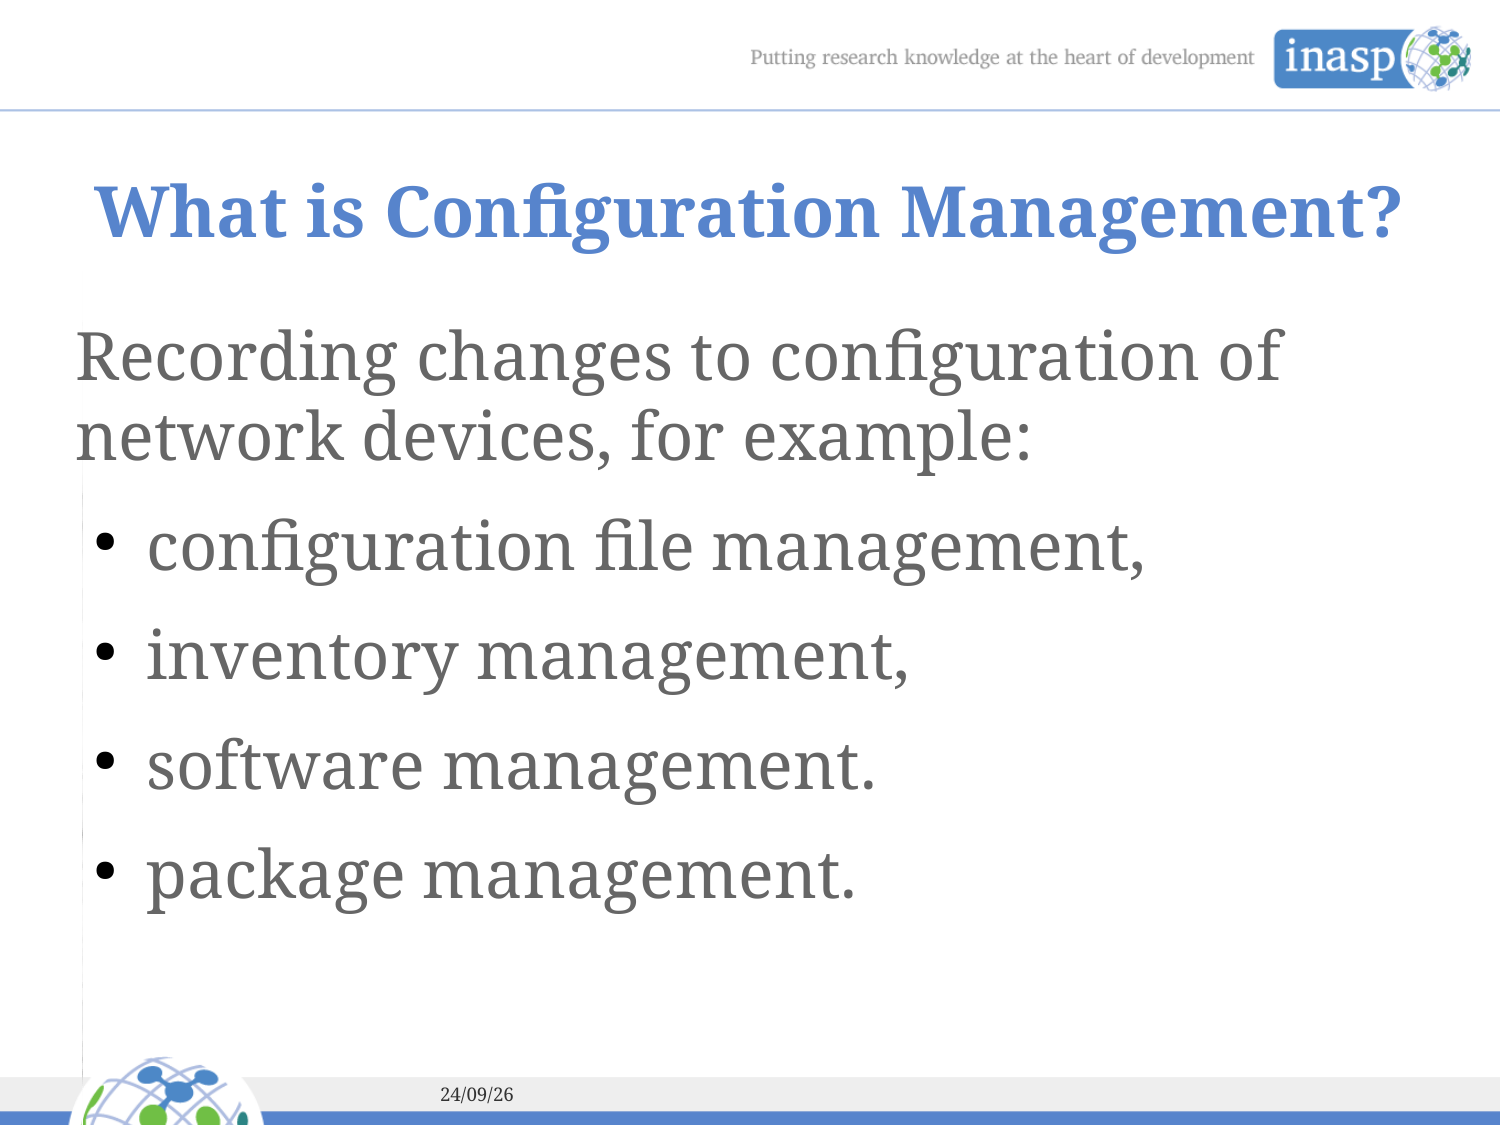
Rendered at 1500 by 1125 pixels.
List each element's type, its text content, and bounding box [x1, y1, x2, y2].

picture [0, 0, 1500, 1125]
list Recording changes to configuration of network devices, for example: configuration file management, inventory management, software management. package management. [75, 313, 1426, 967]
title What is Configuration Management? [75, 129, 1426, 313]
